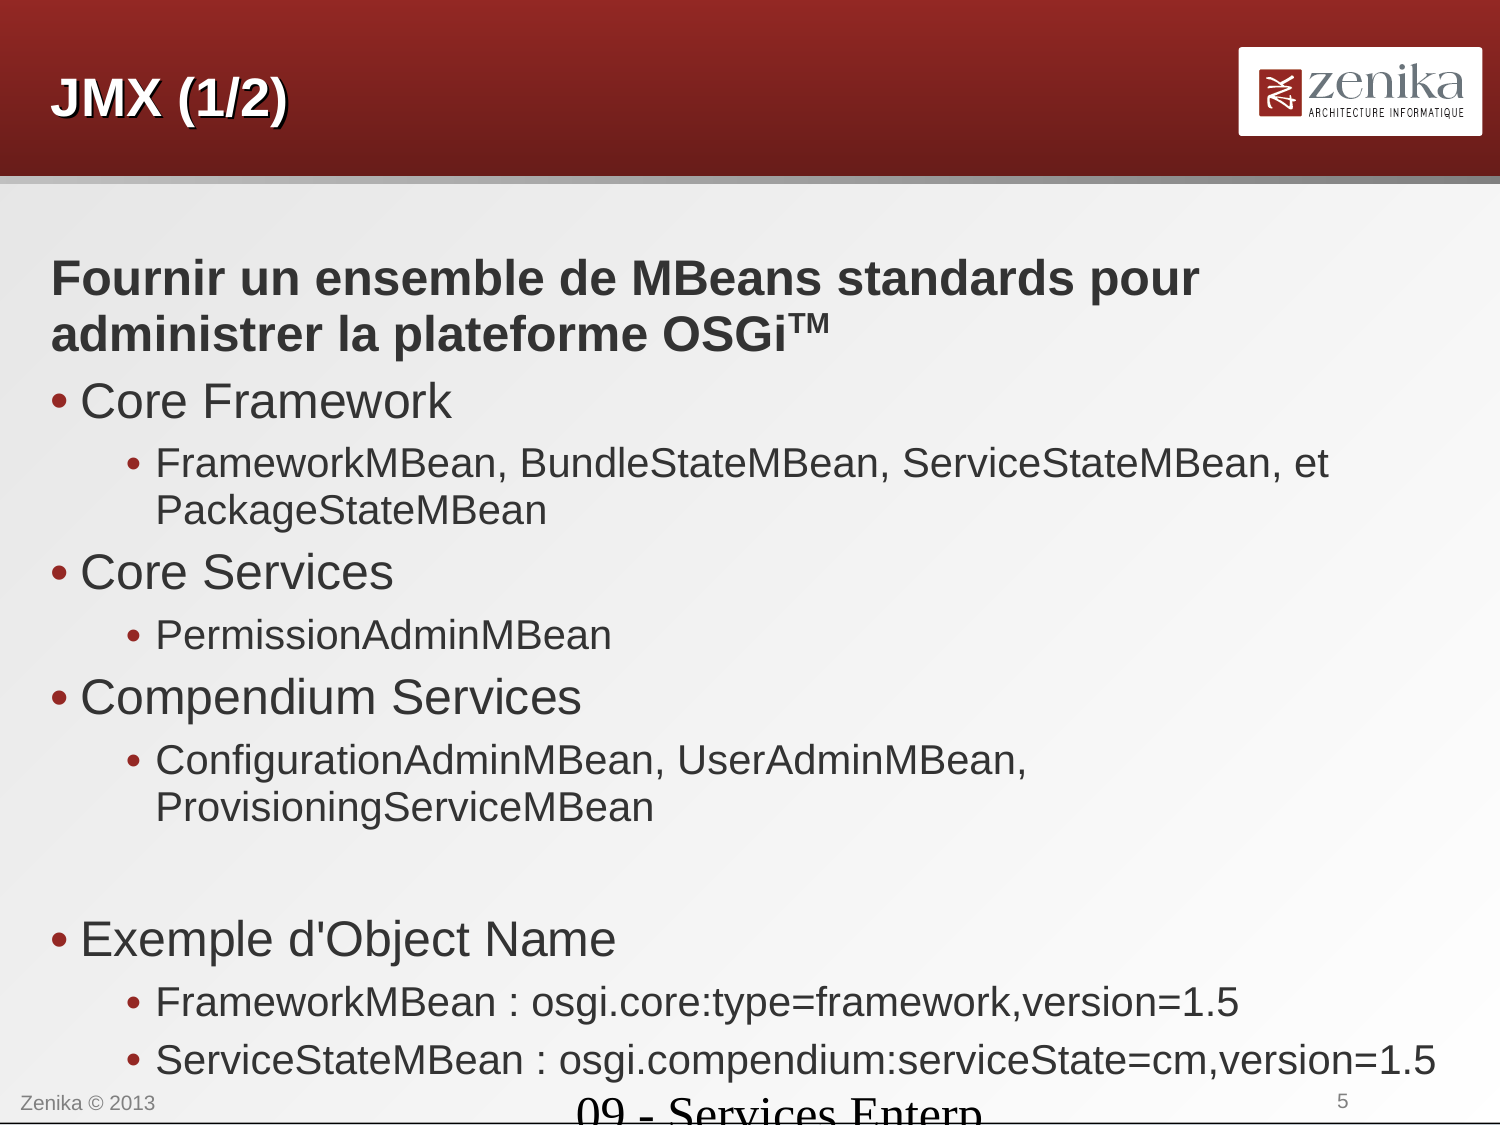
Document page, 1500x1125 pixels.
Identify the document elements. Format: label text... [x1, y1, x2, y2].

title JMX (1/2) [50, 15, 1206, 180]
list Fournir un ensemble de MBeans standards pour administrer la plateforme OSGiTM Core Framework FrameworkMBean, BundleStateMBean, ServiceStateMBean, et PackageStateMBean Core Services PermissionAdminMBean Compendium Services ConfigurationAdminMBean, UserAdminMBean, ProvisioningServiceMBean Exemple d'Object Name FrameworkMBean : osgi.core:type=framework,version=1.5 ServiceStateMBean : osgi.compendium:serviceState=cm,version=1.5 [50, 249, 1447, 1090]
picture [1257, 58, 1464, 125]
